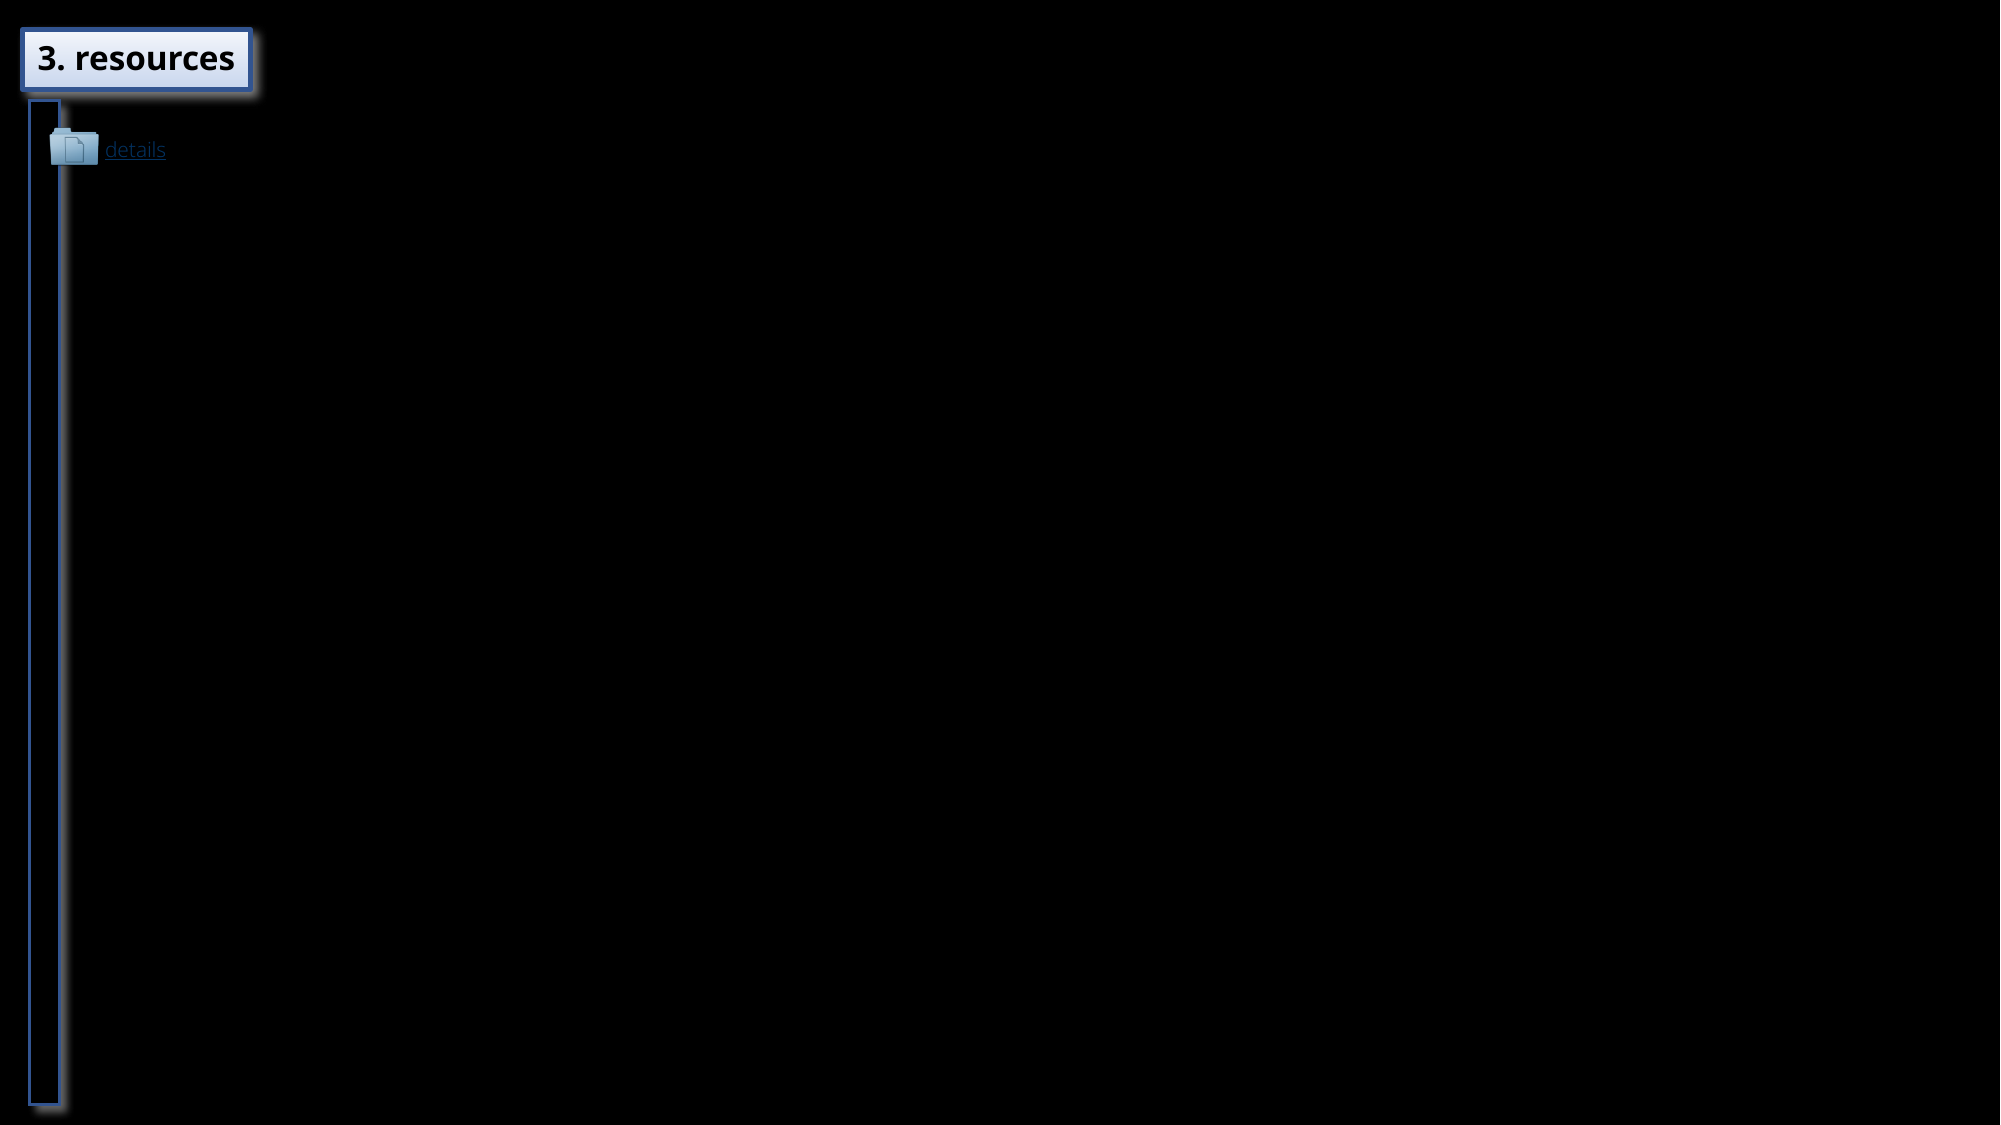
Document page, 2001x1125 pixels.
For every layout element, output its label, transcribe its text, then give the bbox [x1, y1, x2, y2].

text_box [29, 100, 60, 1105]
text_box details [104, 136, 167, 165]
picture [49, 120, 99, 171]
title 3. resources [29, 29, 244, 90]
